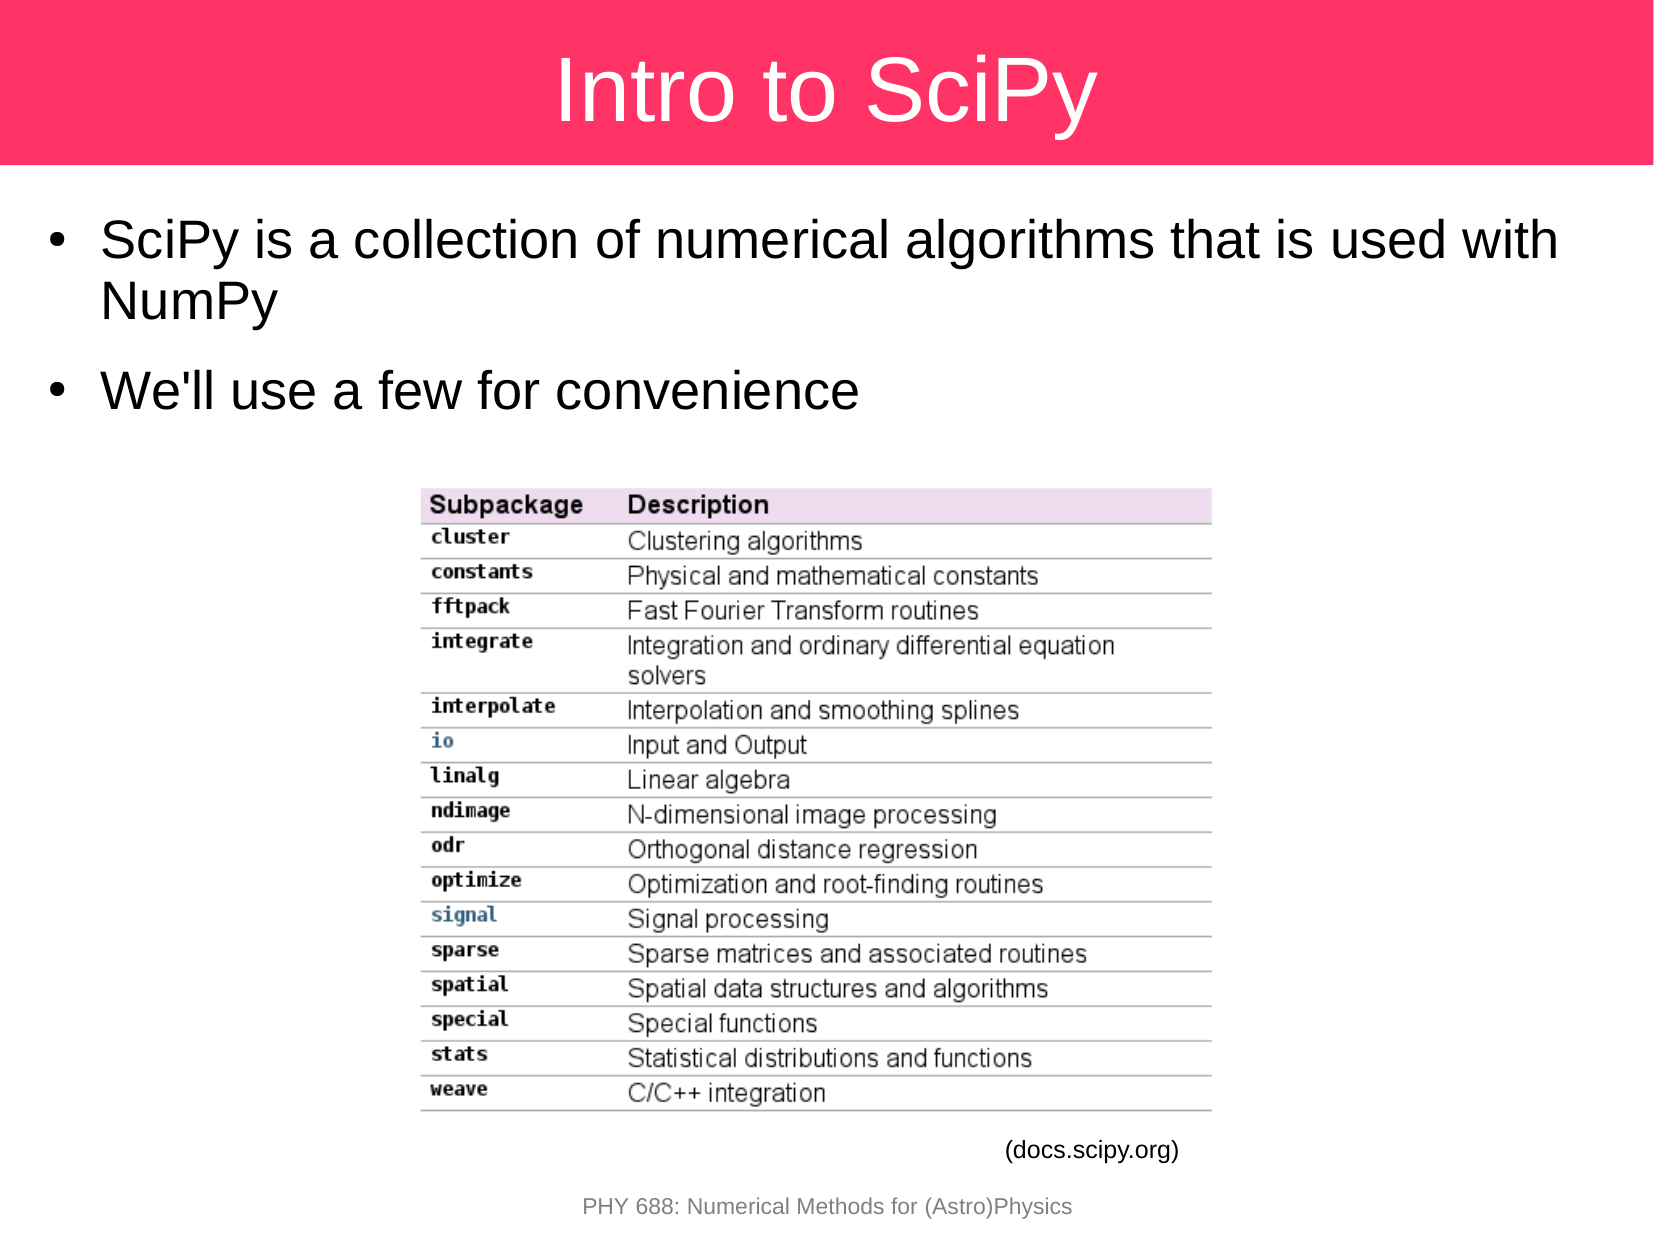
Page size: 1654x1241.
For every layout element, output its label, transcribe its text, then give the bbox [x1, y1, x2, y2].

list SciPy is a collection of numerical algorithms that is used with NumPy We'll use a few for convenience [30, 210, 1621, 1171]
picture [405, 479, 1238, 1129]
title Intro to SciPy [82, 31, 1571, 148]
text_box (docs.scipy.org) [990, 1128, 1216, 1172]
